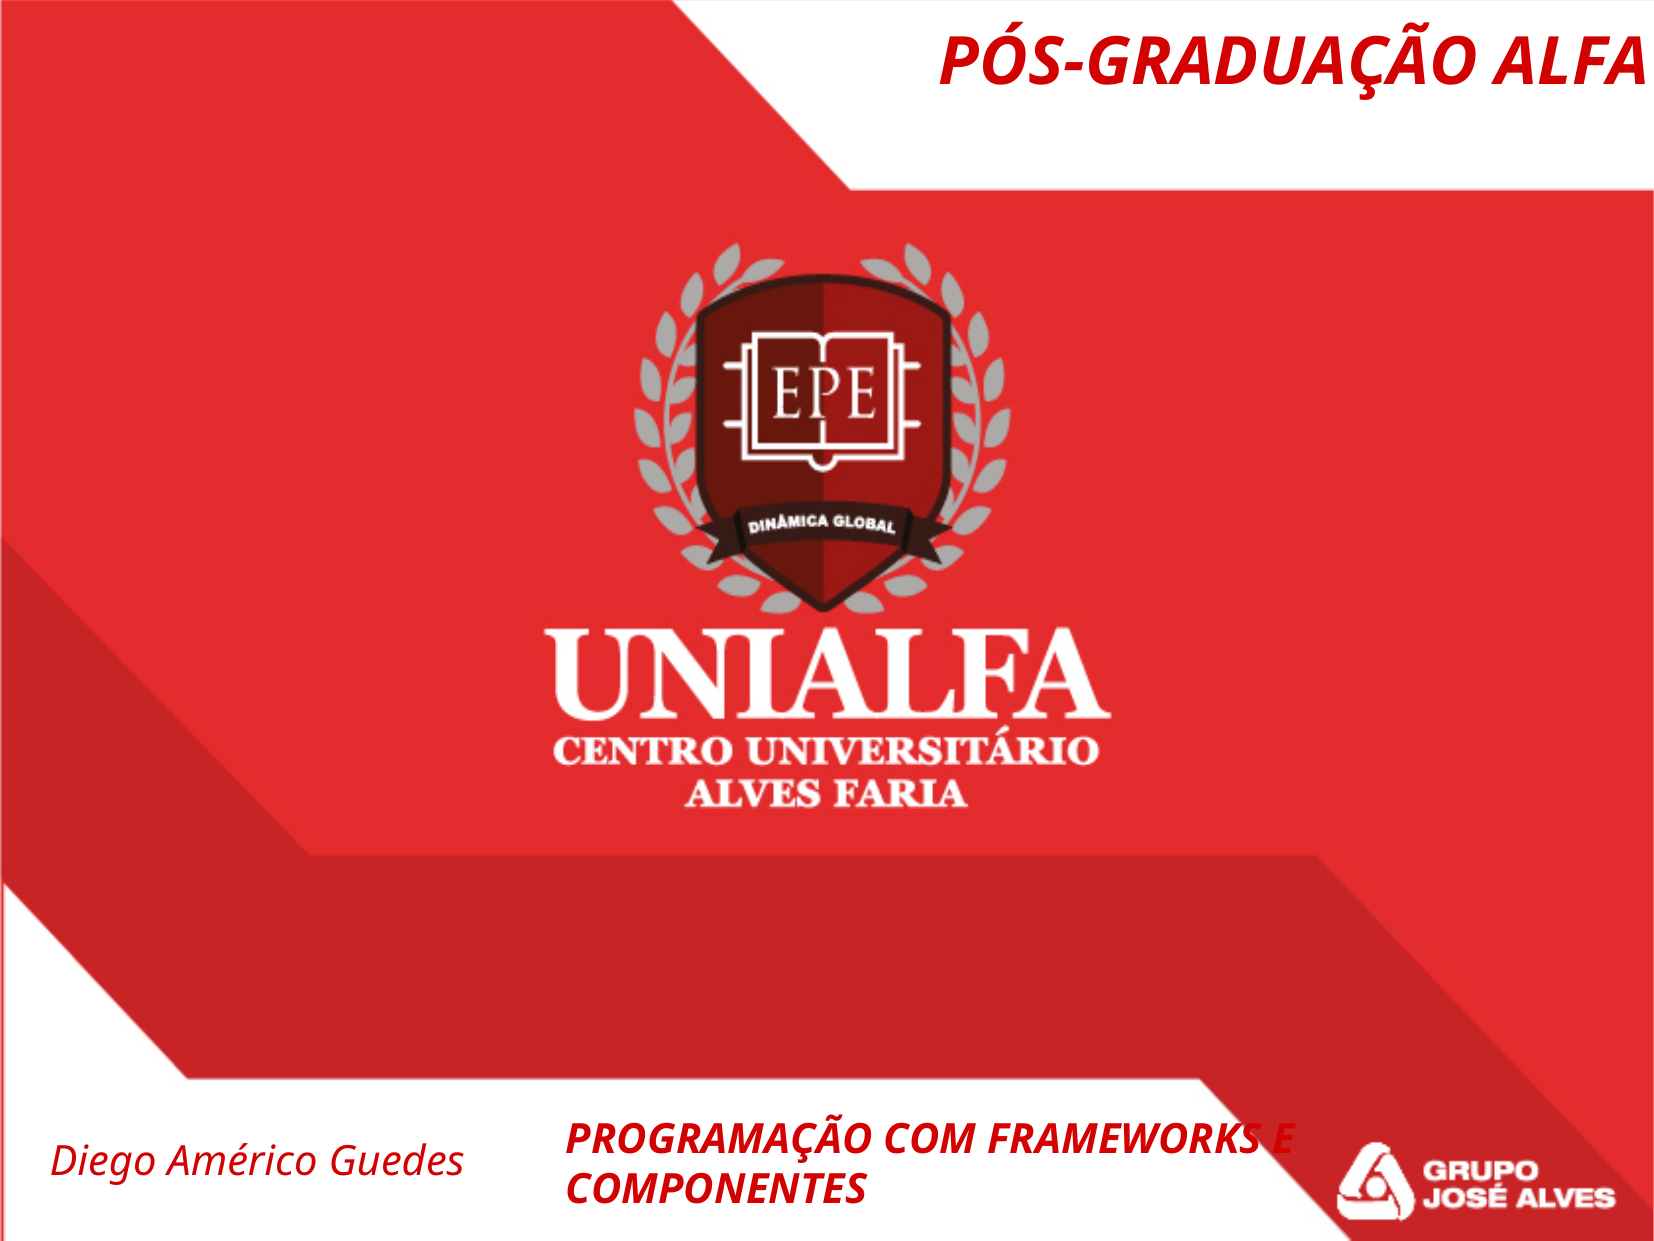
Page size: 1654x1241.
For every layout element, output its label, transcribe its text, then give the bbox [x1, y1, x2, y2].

text_box PROGRAMAÇÃO COM FRAMEWORKS E COMPONENTES [551, 1104, 1321, 1221]
picture [0, 0, 1654, 1241]
text_box Diego Américo Guedes [34, 1125, 551, 1192]
text_box PÓS-GRADUAÇÃO ALFA [751, 10, 1654, 106]
